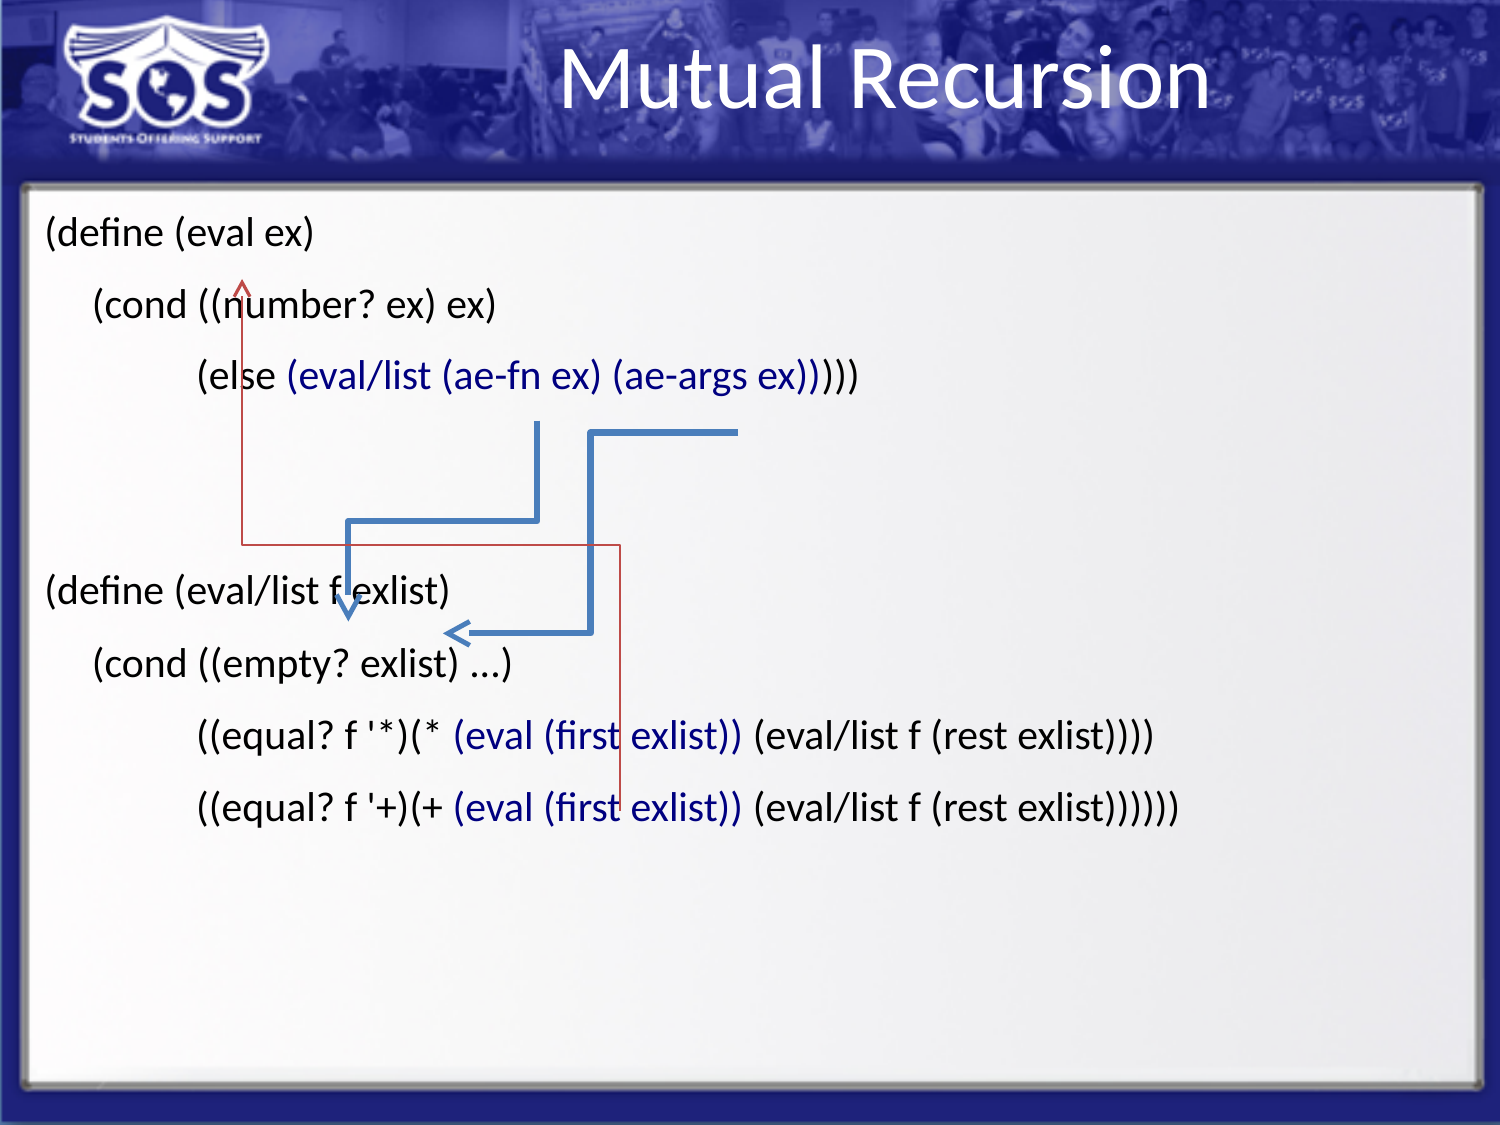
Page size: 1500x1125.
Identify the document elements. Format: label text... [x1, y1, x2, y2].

text_box Mutual Recursion [324, 30, 1447, 157]
text_box (define (eval ex) (cond ((number? ex) ex) (else (eval/list (ae-fn ex) (ae-args ex))))) (define (eval/list f exlist) (cond ((empty? exlist) ...) ((equal? f '*)(* (eval (first exlist)) (eval/list f (rest exlist)))) ((equal? f '+)(+ (eval (first exlist)) (eval/list f (rest exlist)))))) [29, 208, 1489, 1125]
picture [0, 0, 1500, 1125]
